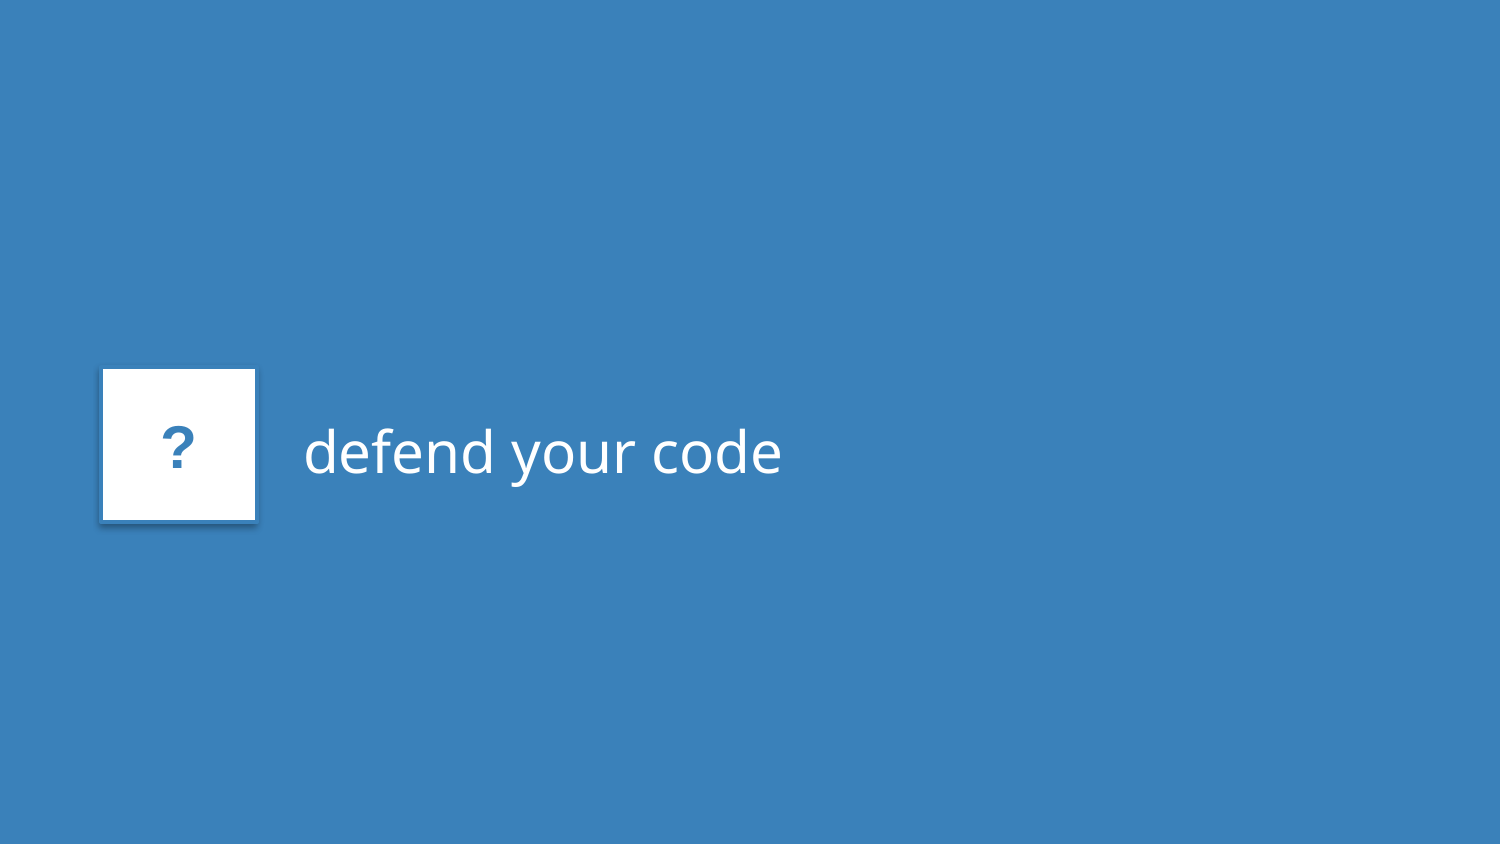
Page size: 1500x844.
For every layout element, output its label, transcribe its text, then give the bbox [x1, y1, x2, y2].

text_box defend your code [288, 399, 1459, 501]
